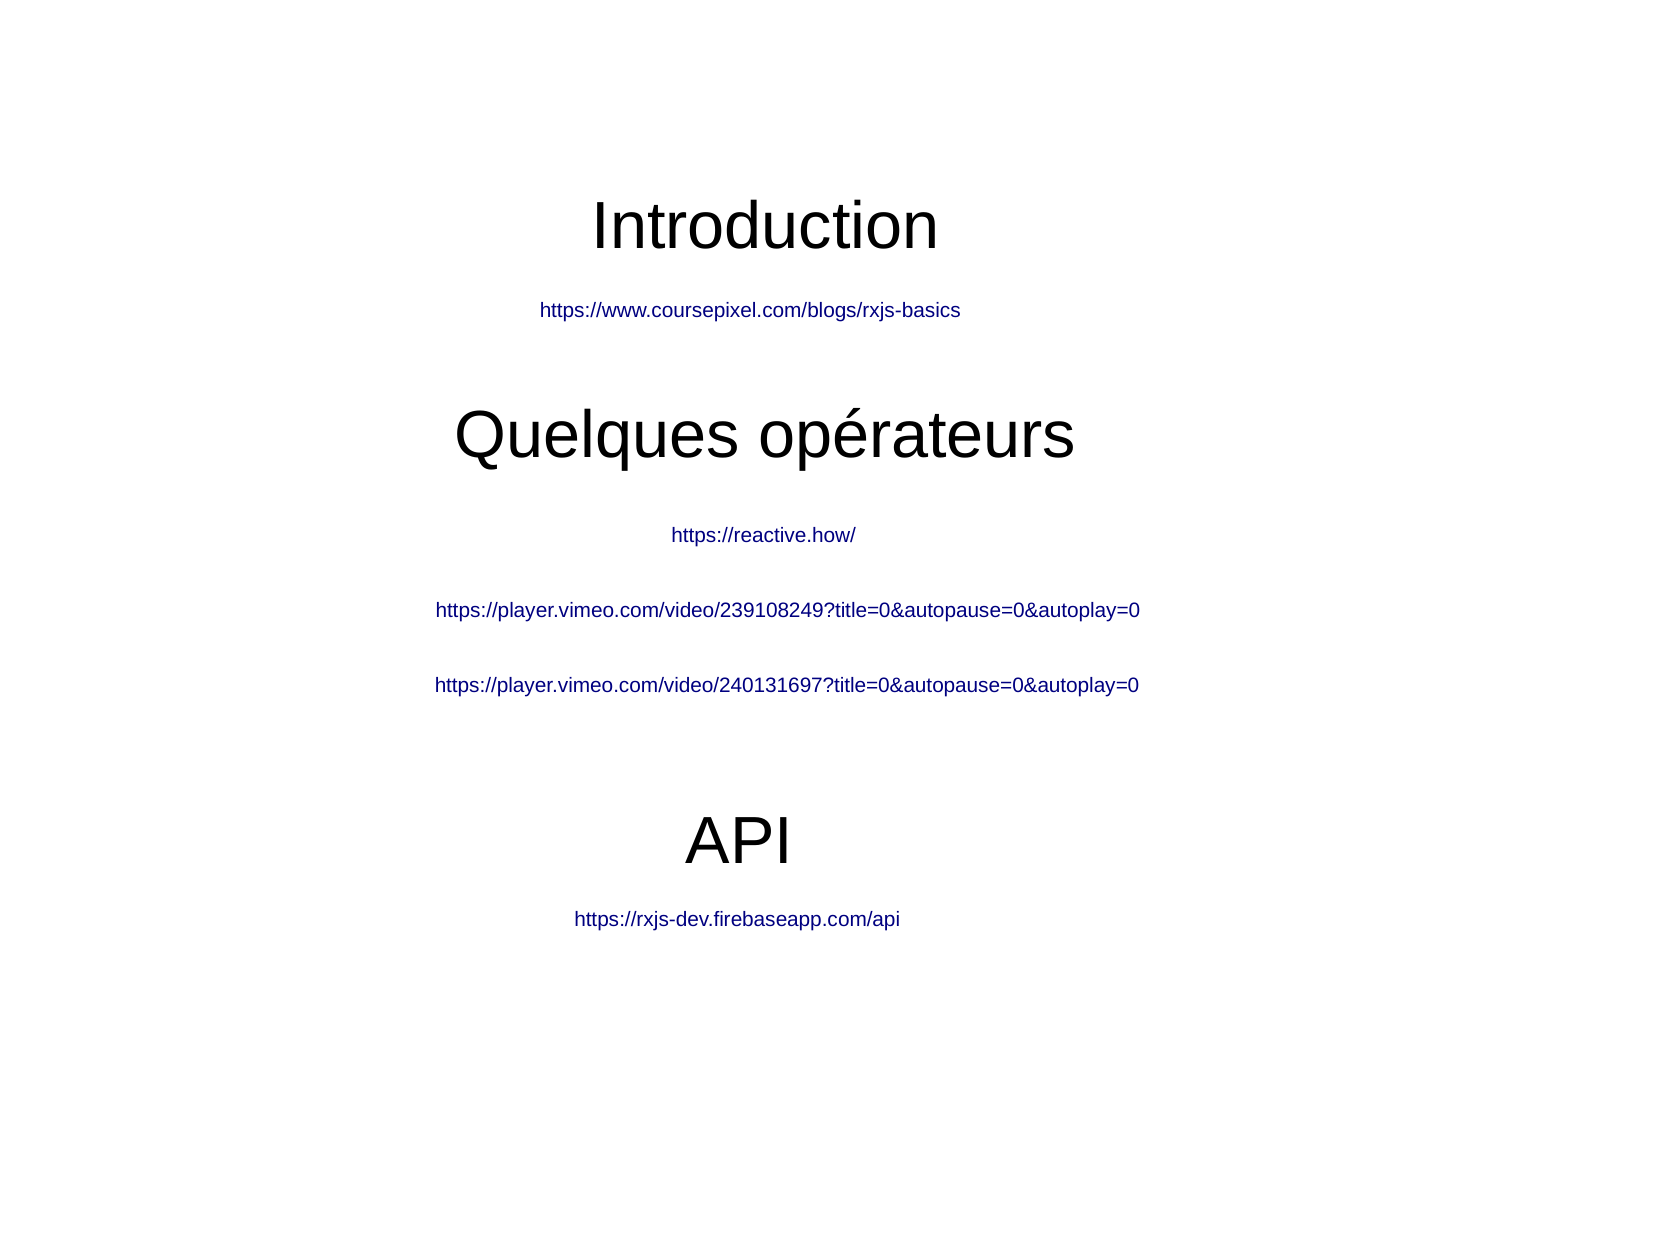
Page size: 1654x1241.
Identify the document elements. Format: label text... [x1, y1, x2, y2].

text_box https://reactive.how/ [656, 516, 871, 556]
text_box Quelques opérateurs [645, 374, 886, 496]
text_box Introduction [645, 165, 886, 286]
text_box Introduction [874, 216, 886, 244]
text_box https://rxjs-dev.firebaseapp.com/api [559, 900, 916, 939]
text_box https://player.vimeo.com/video/239108249?title=0&autopause=0&autoplay=0 [420, 591, 1156, 631]
text_box API [619, 780, 860, 900]
text_box https://player.vimeo.com/video/240131697?title=0&autopause=0&autoplay=0 [420, 666, 1155, 706]
text_box https://www.coursepixel.com/blogs/rxjs-basics [525, 291, 976, 331]
